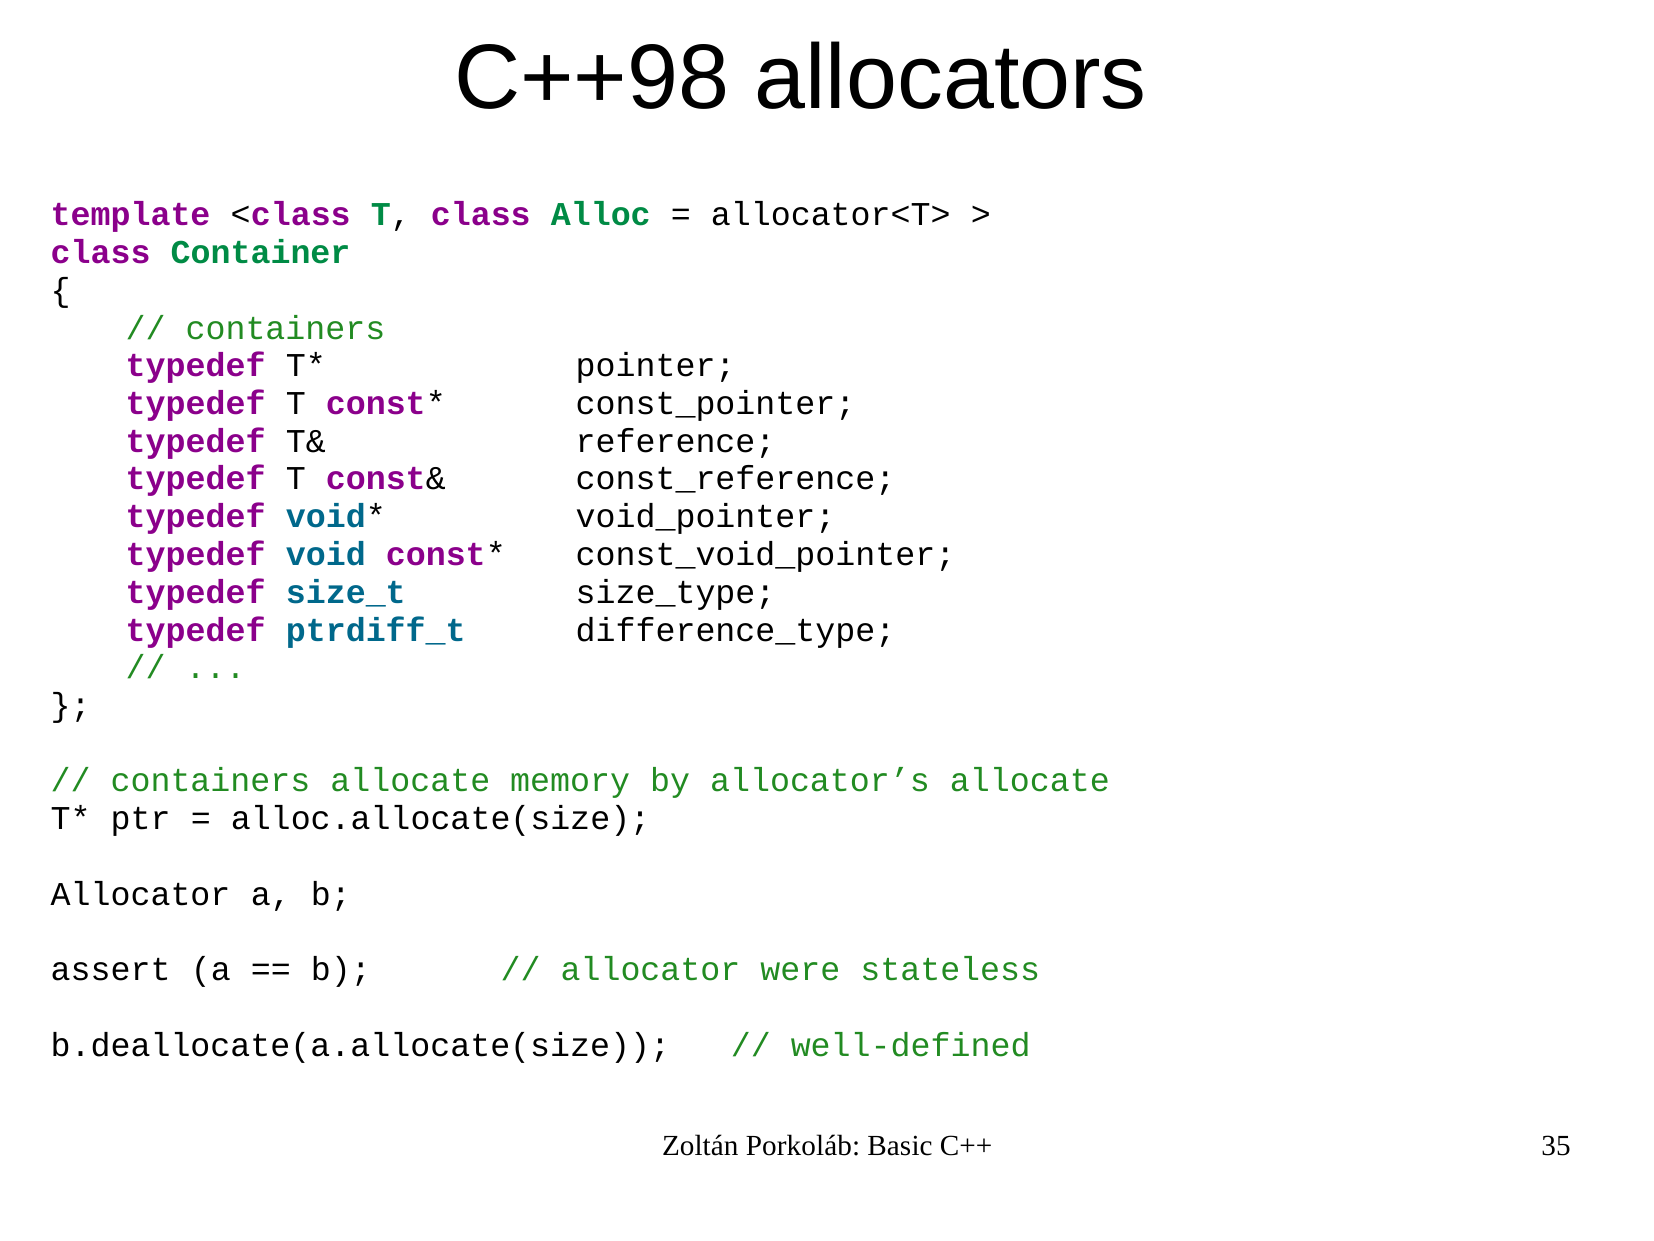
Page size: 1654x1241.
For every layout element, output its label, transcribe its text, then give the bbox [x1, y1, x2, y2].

title C++98 allocators [56, 0, 1546, 120]
text_box template <class T, class Alloc = allocator<T> > class Container { // containers typedef T* pointer; typedef T const* const_pointer; typedef T& reference; typedef T const& const_reference; typedef void* void_pointer; typedef void const* const_void_pointer; typedef size_t size_type; typedef ptrdiff_t difference_type; // ... }; // containers allocate memory by allocator’s allocate T* ptr = alloc.allocate(size); Allocator a, b; assert (a == b); // allocator were stateless b.deallocate(a.allocate(size)); // well-defined [35, 120, 1654, 1241]
